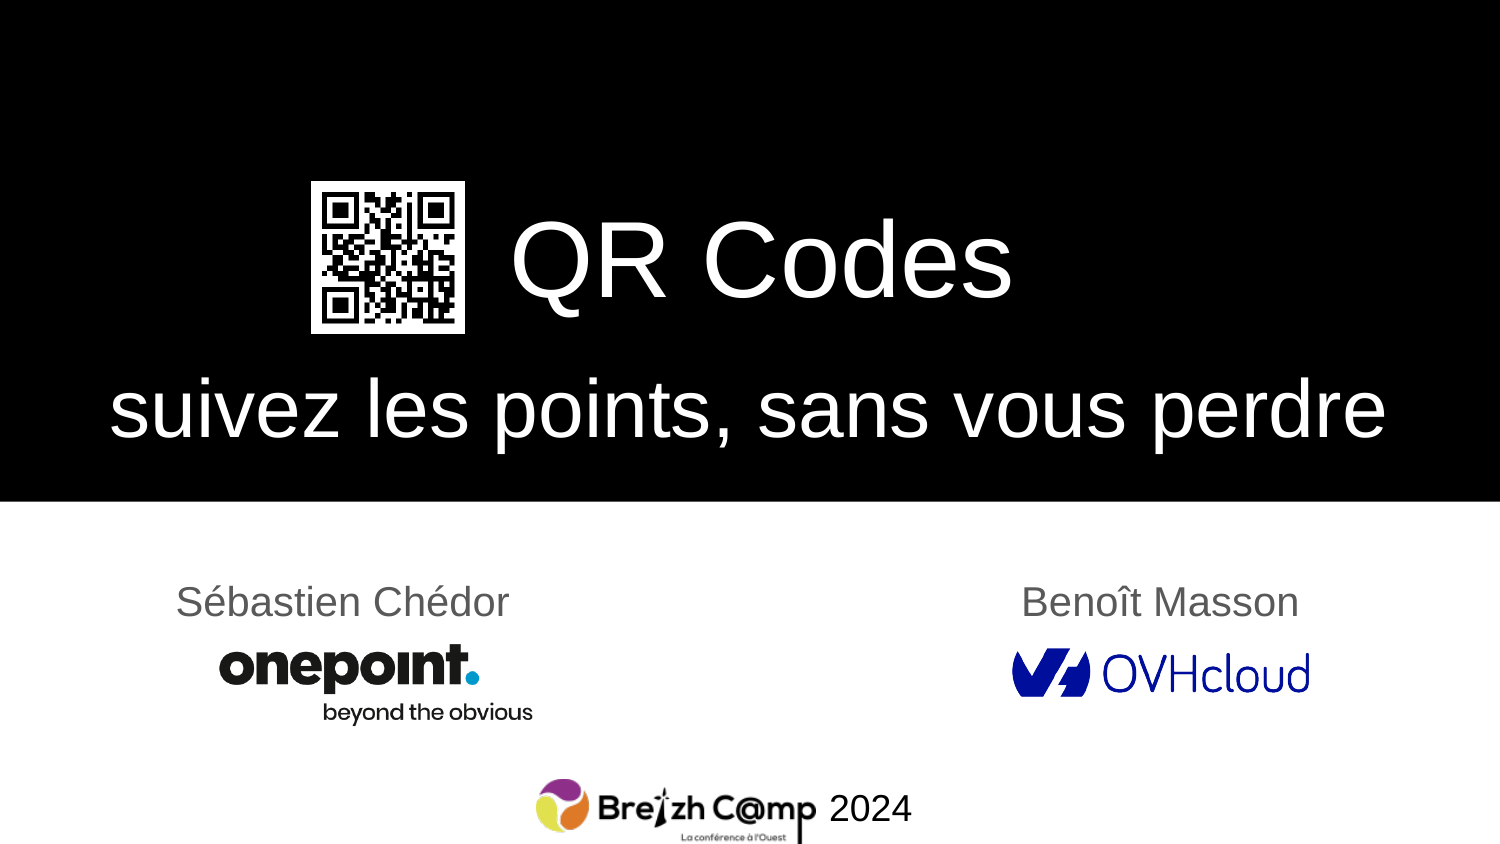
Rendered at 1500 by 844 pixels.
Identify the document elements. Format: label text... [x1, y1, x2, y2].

text_box [0, 0, 1500, 502]
subtitle suivez les points, sans vous perdre [51, 339, 1449, 470]
picture [218, 643, 533, 727]
picture [311, 181, 465, 334]
text_box Benoît Masson [966, 559, 1355, 632]
text_box 2024 [0, 768, 1500, 842]
text_box Sébastien Chédor [149, 559, 537, 632]
picture [1012, 648, 1309, 697]
picture [536, 779, 816, 844]
title QR Codes [63, 0, 1462, 334]
